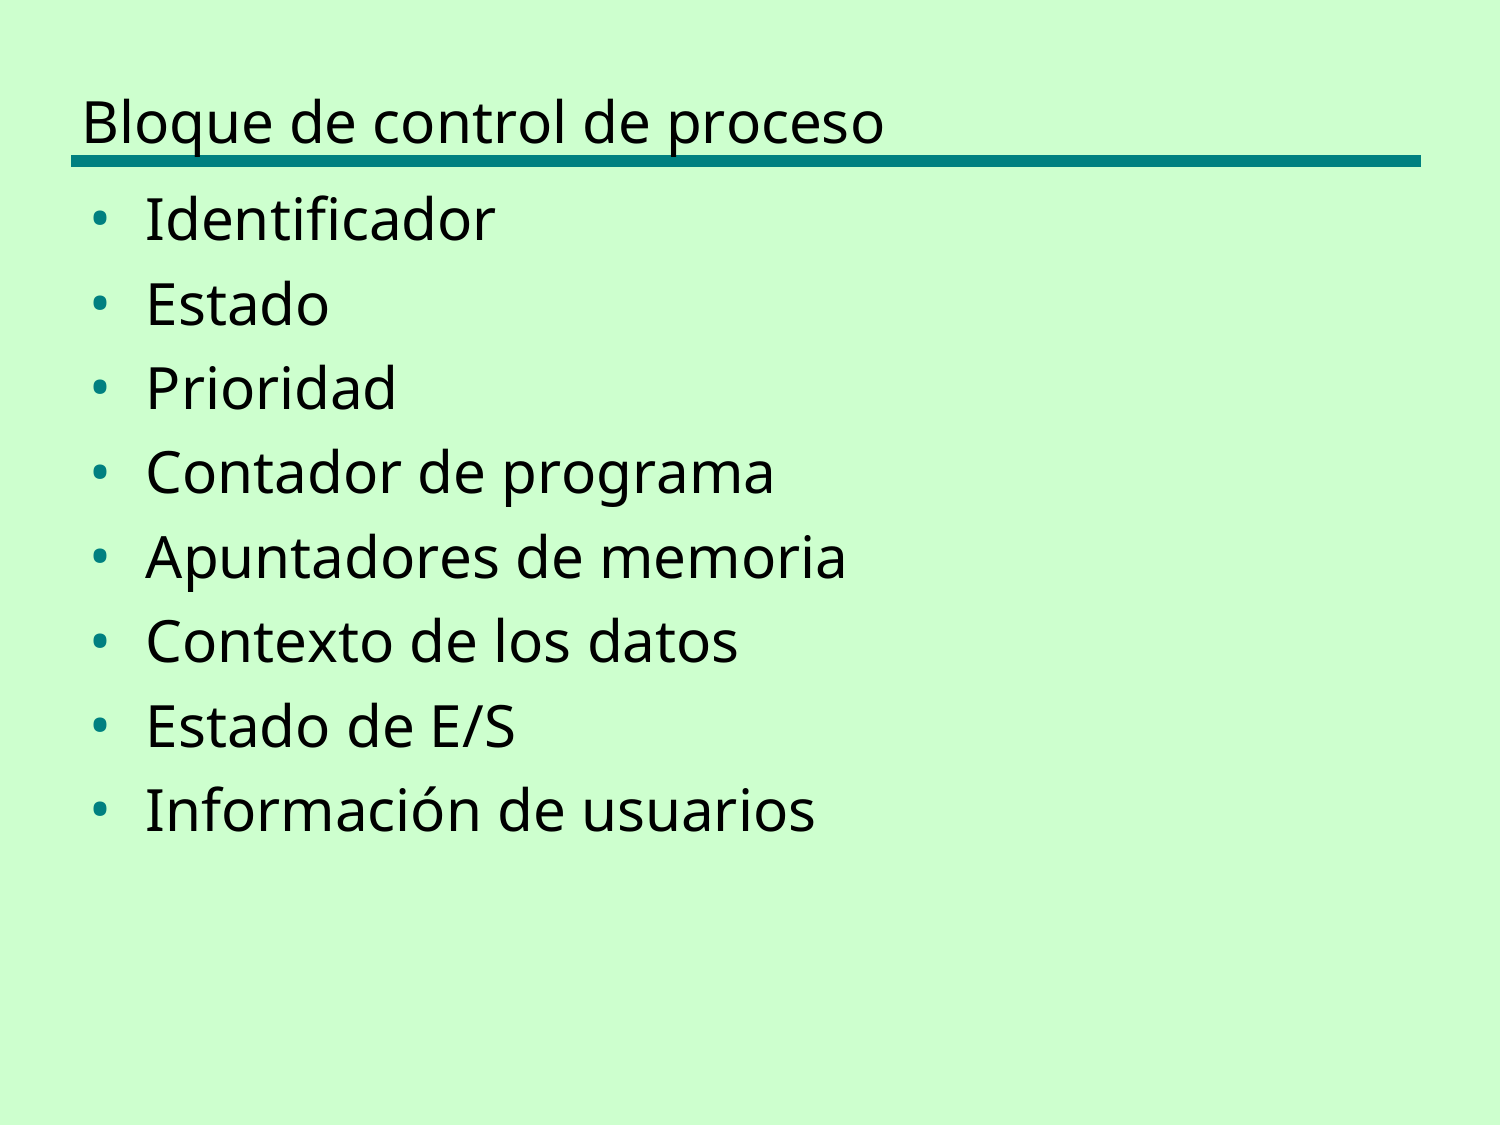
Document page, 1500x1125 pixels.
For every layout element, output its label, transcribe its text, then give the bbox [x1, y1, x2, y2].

list Identificador Estado Prioridad Contador de programa Apuntadores de memoria Contexto de los datos Estado de E/S Información de usuarios [74, 174, 1417, 1101]
title Bloque de control de proceso [66, 24, 1413, 163]
